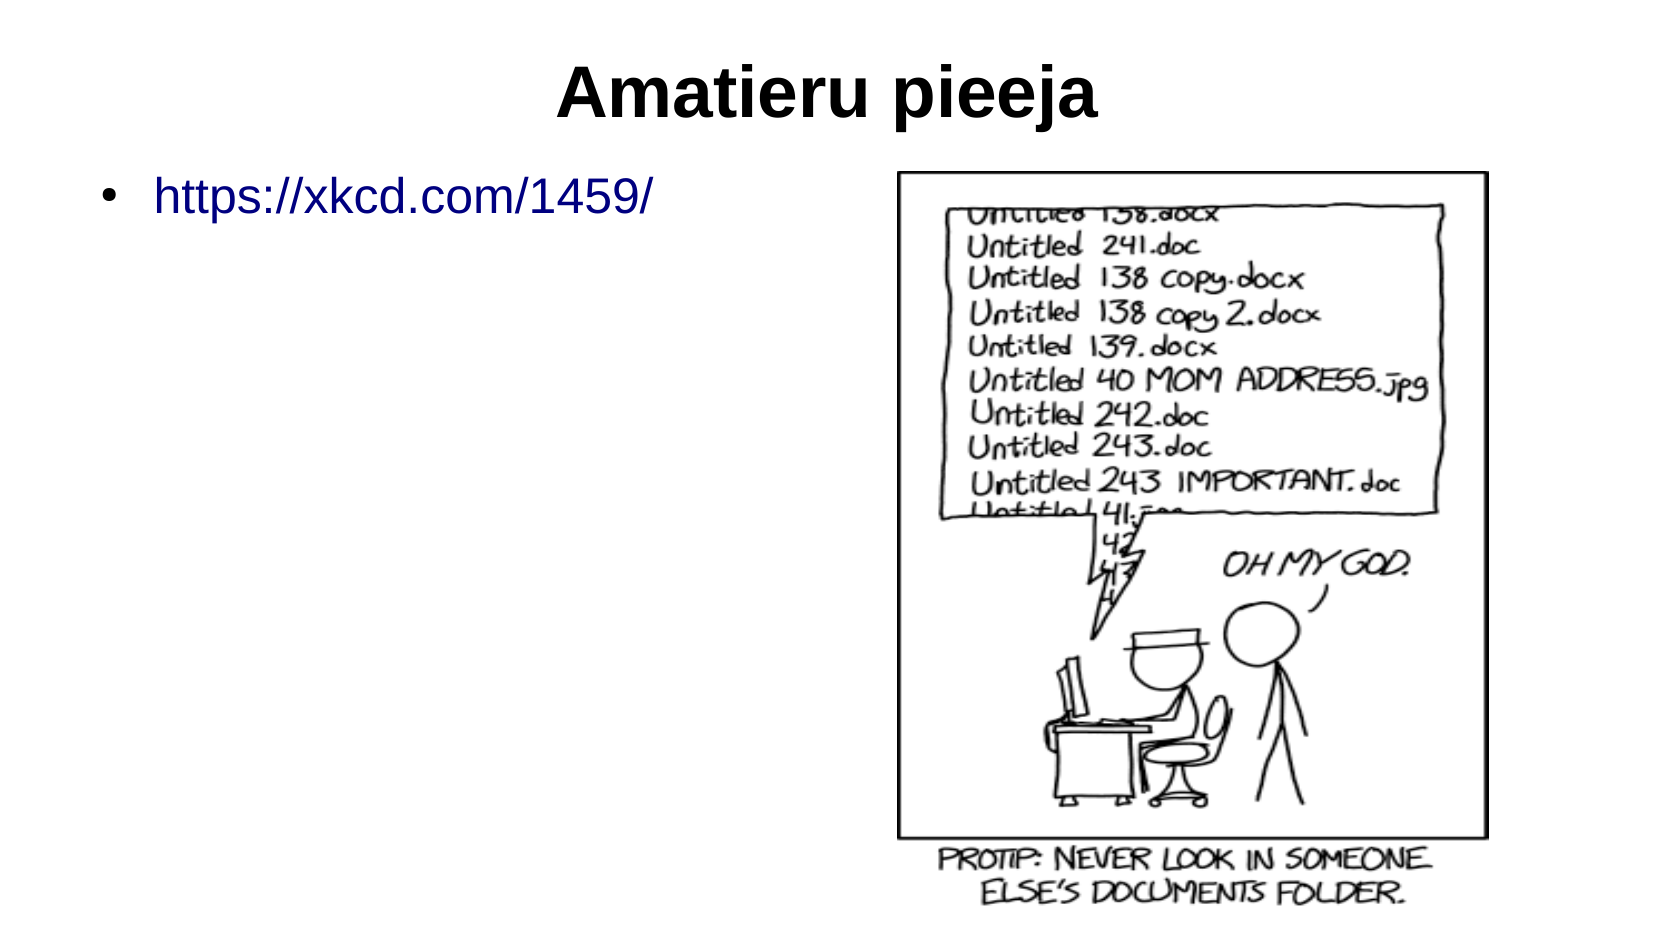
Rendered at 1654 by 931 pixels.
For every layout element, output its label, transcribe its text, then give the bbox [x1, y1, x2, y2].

picture [897, 171, 1489, 909]
title Amatieru pieeja [82, 37, 1571, 147]
list https://xkcd.com/1459/ [82, 168, 1538, 513]
